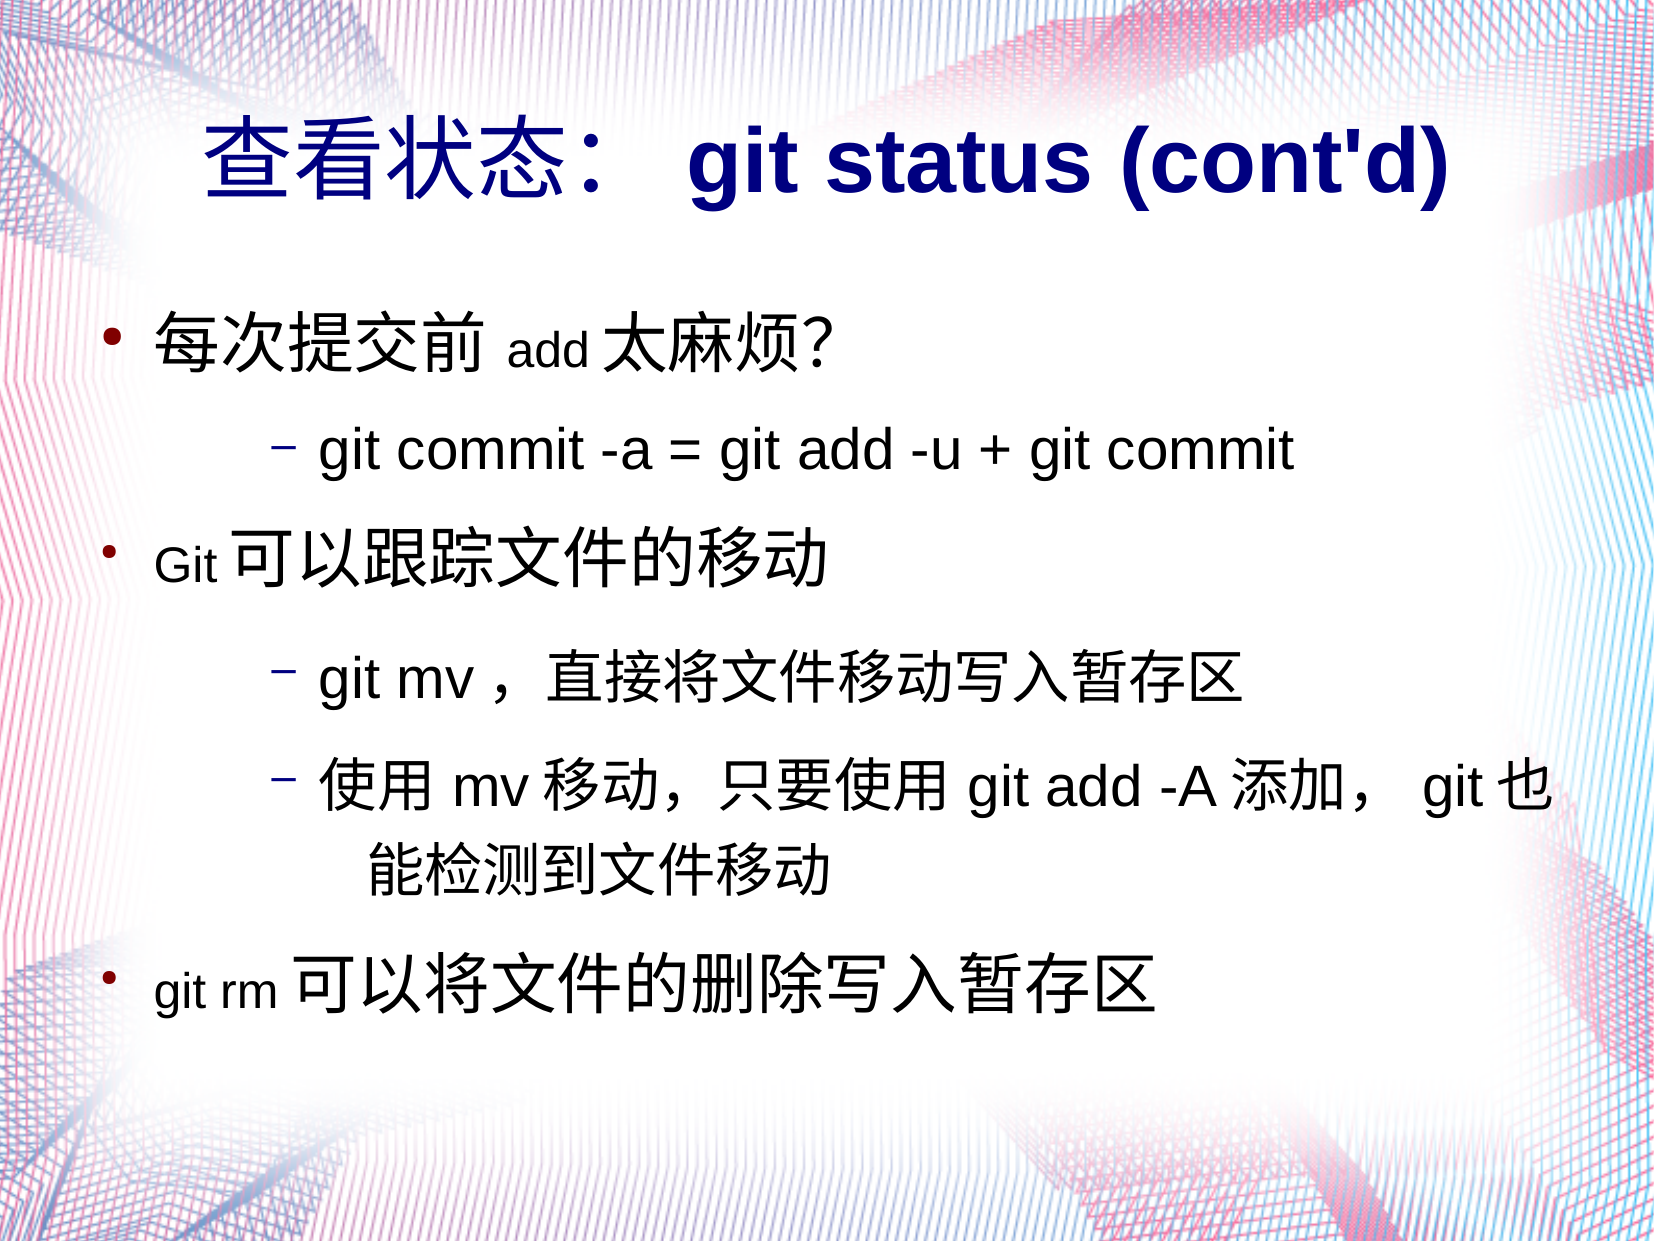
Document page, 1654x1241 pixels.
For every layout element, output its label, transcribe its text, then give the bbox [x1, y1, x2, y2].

title 查看状态：git status (cont'd) [82, 49, 1571, 257]
picture [0, 0, 1654, 1241]
list 每次提交前add太麻烦？ git commit -a = git add -u + git commit Git可以跟踪文件的移动 git mv，直接将文件移动写入暂存区 使用mv移动，只要使用git add -A添加，git也能检测到文件移动 git rm可以将文件的删除写入暂存区 [82, 290, 1571, 1010]
